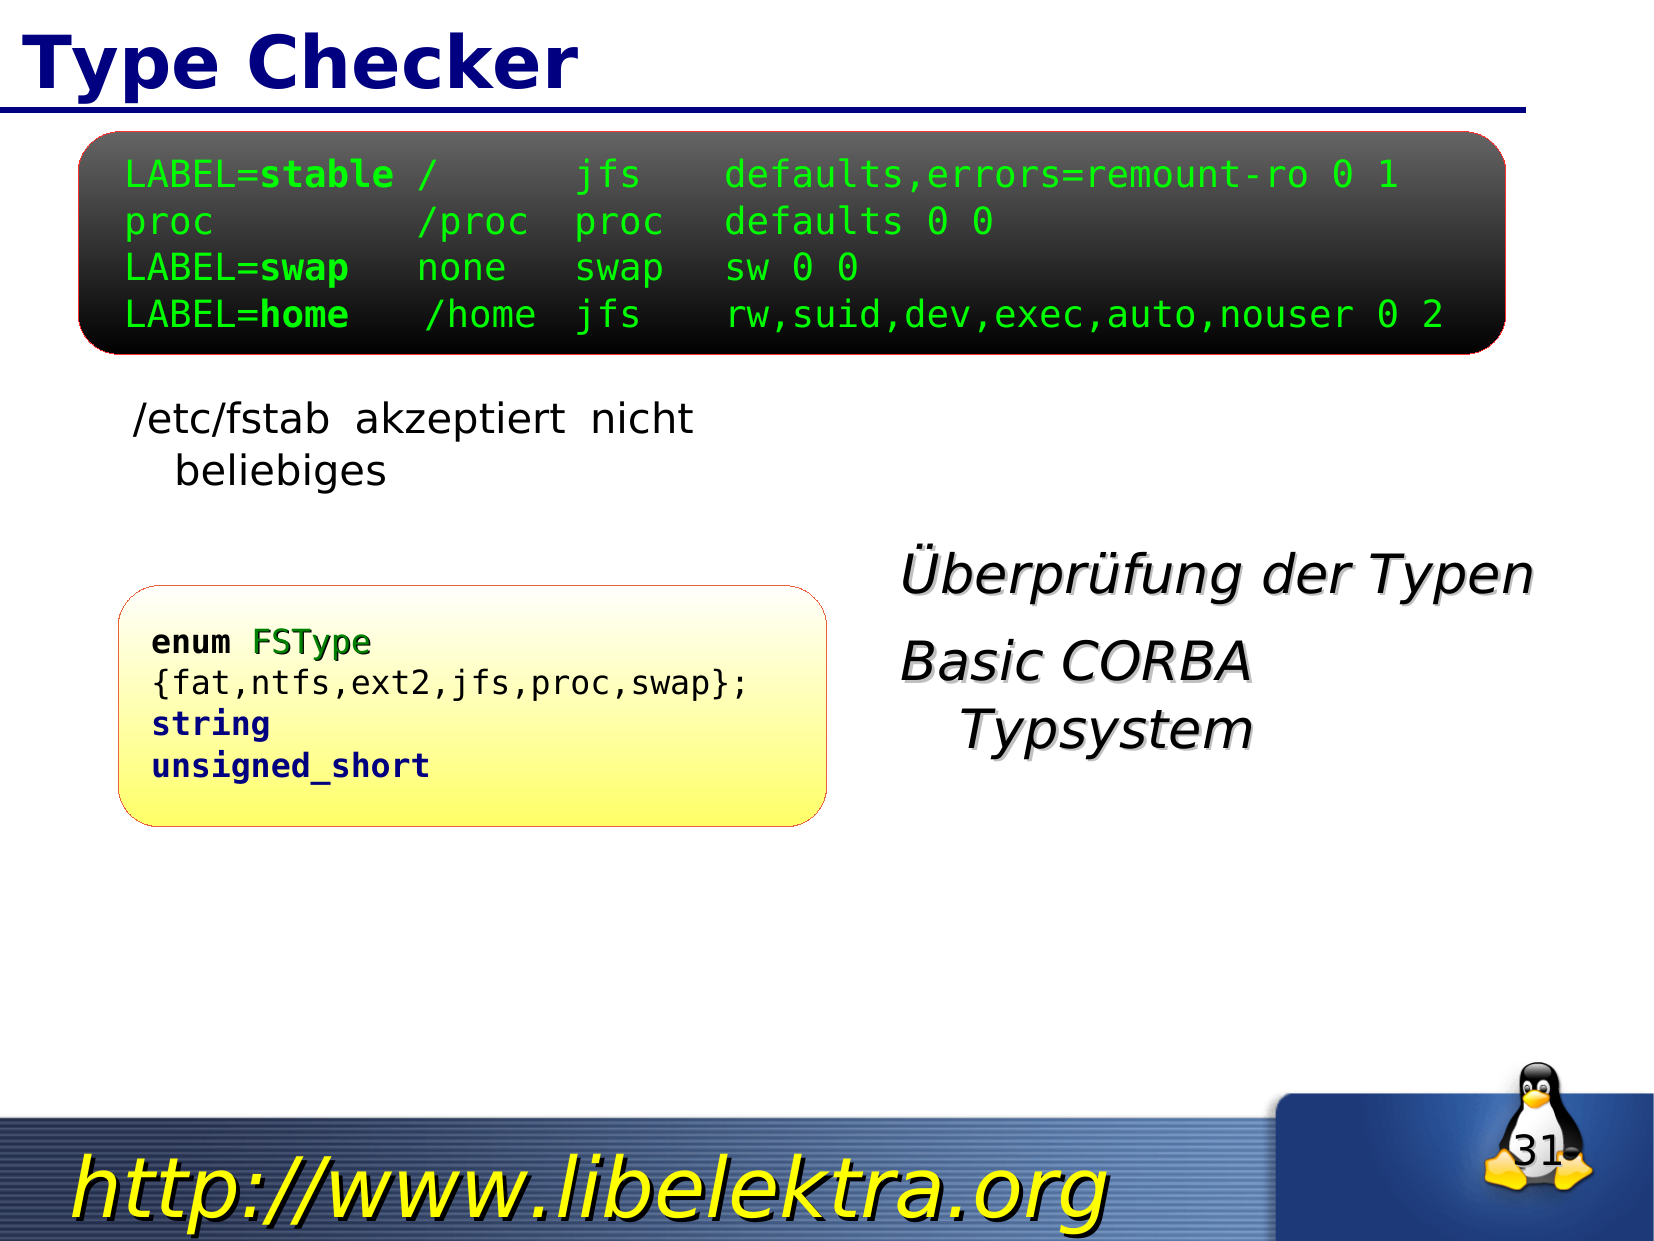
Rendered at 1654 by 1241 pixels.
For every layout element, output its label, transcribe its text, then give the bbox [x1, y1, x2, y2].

picture [0, 1061, 1654, 1241]
text_box LABEL=stable / jfs defaults,errors=remount-ro 0 1 proc /proc proc defaults 0 0 LABEL=swap none swap sw 0 0 LABEL=home /home jfs rw,suid,dev,exec,auto,nouser 0 2 [124, 151, 1460, 335]
text_box enum FSType {fat,ntfs,ext2,jfs,proc,swap}; string unsigned_short [151, 620, 798, 798]
text_box [78, 131, 1506, 355]
list Überprüfung der Typen Basic CORBA Typsystem [885, 531, 1582, 857]
text_box <Nummer> [1312, 1122, 1565, 1178]
text_box [118, 585, 827, 827]
list /etc/fstab akzeptiert nicht beliebiges [118, 383, 709, 532]
text_box Type Checker [22, 14, 1611, 111]
